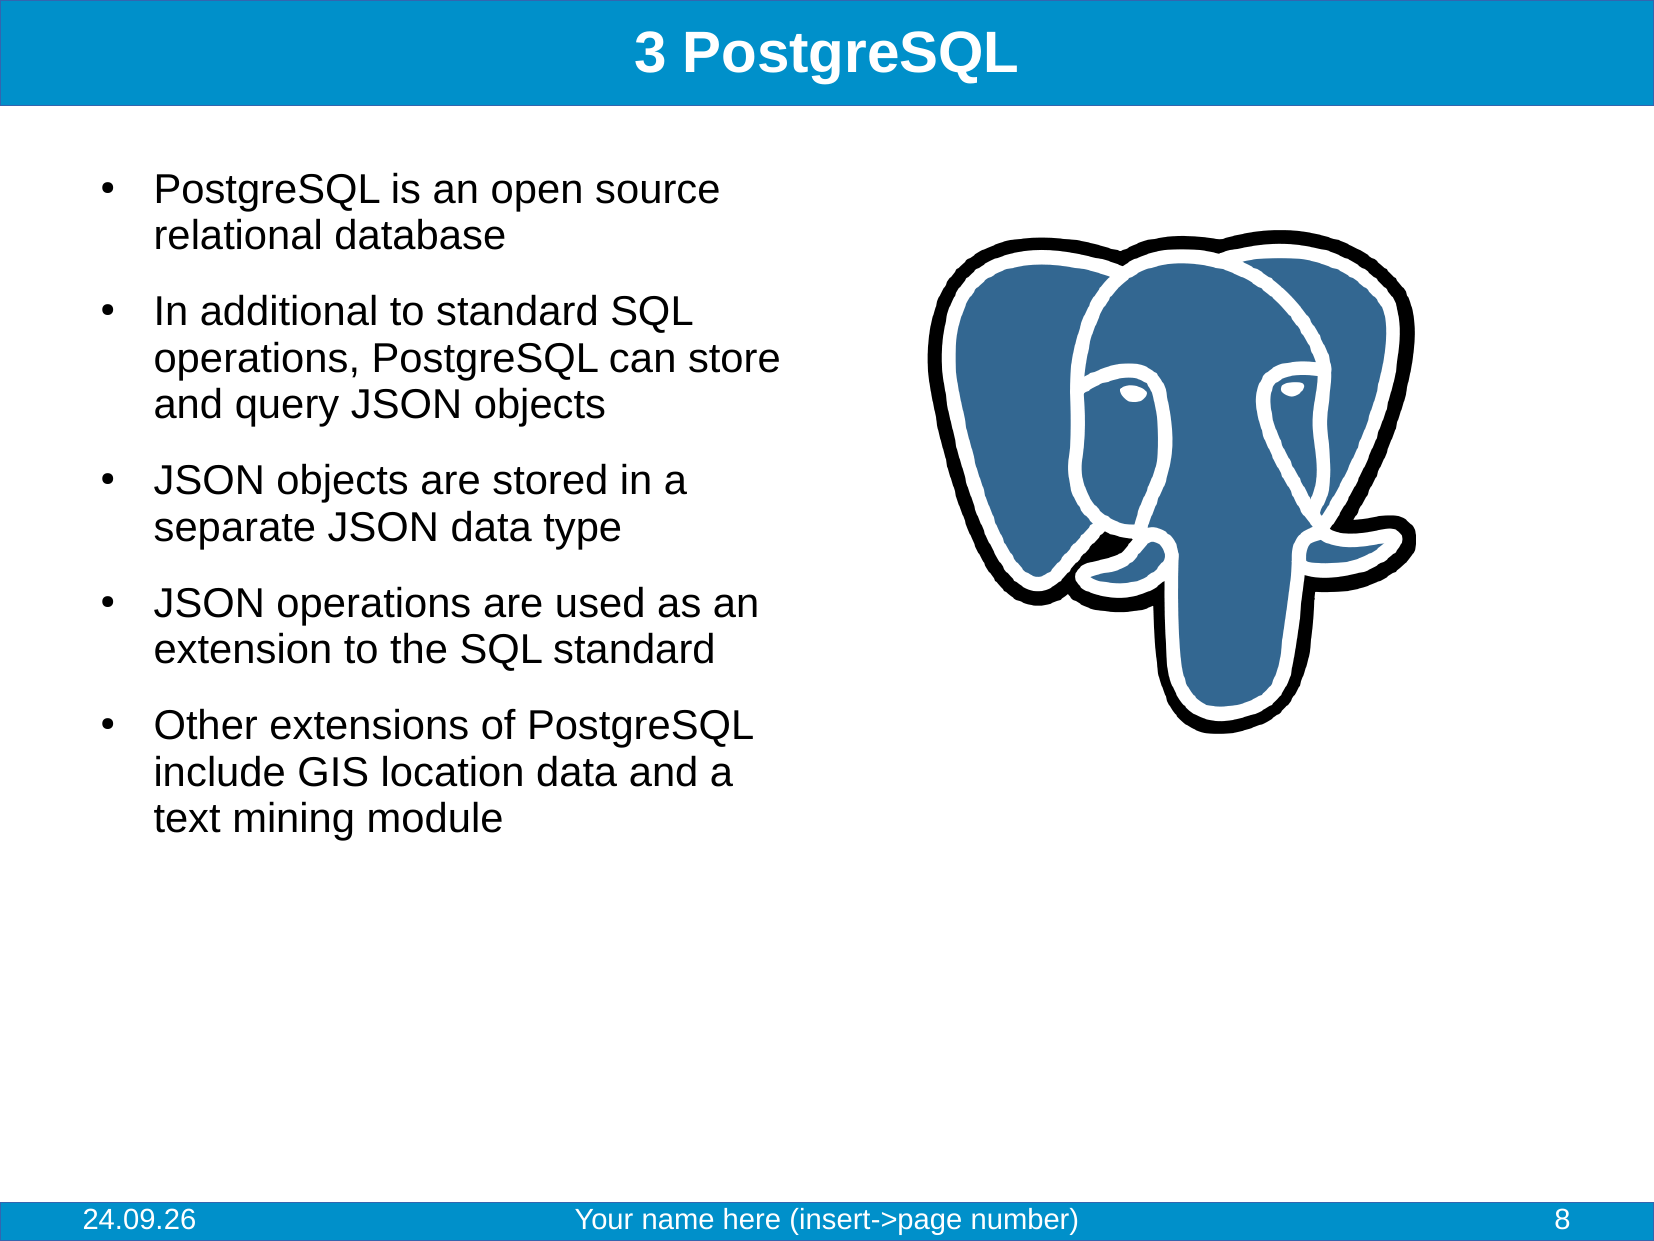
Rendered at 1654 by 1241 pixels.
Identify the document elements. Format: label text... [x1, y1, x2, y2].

title 3 PostgreSQL [0, 0, 1654, 106]
picture [927, 230, 1416, 734]
list PostgreSQL is an open source relational database In additional to standard SQL operations, PostgreSQL can store and query JSON objects JSON objects are stored in a separate JSON data type JSON operations are used as an extension to the SQL standard Other extensions of PostgreSQL include GIS location data and a text mining module [82, 165, 809, 886]
